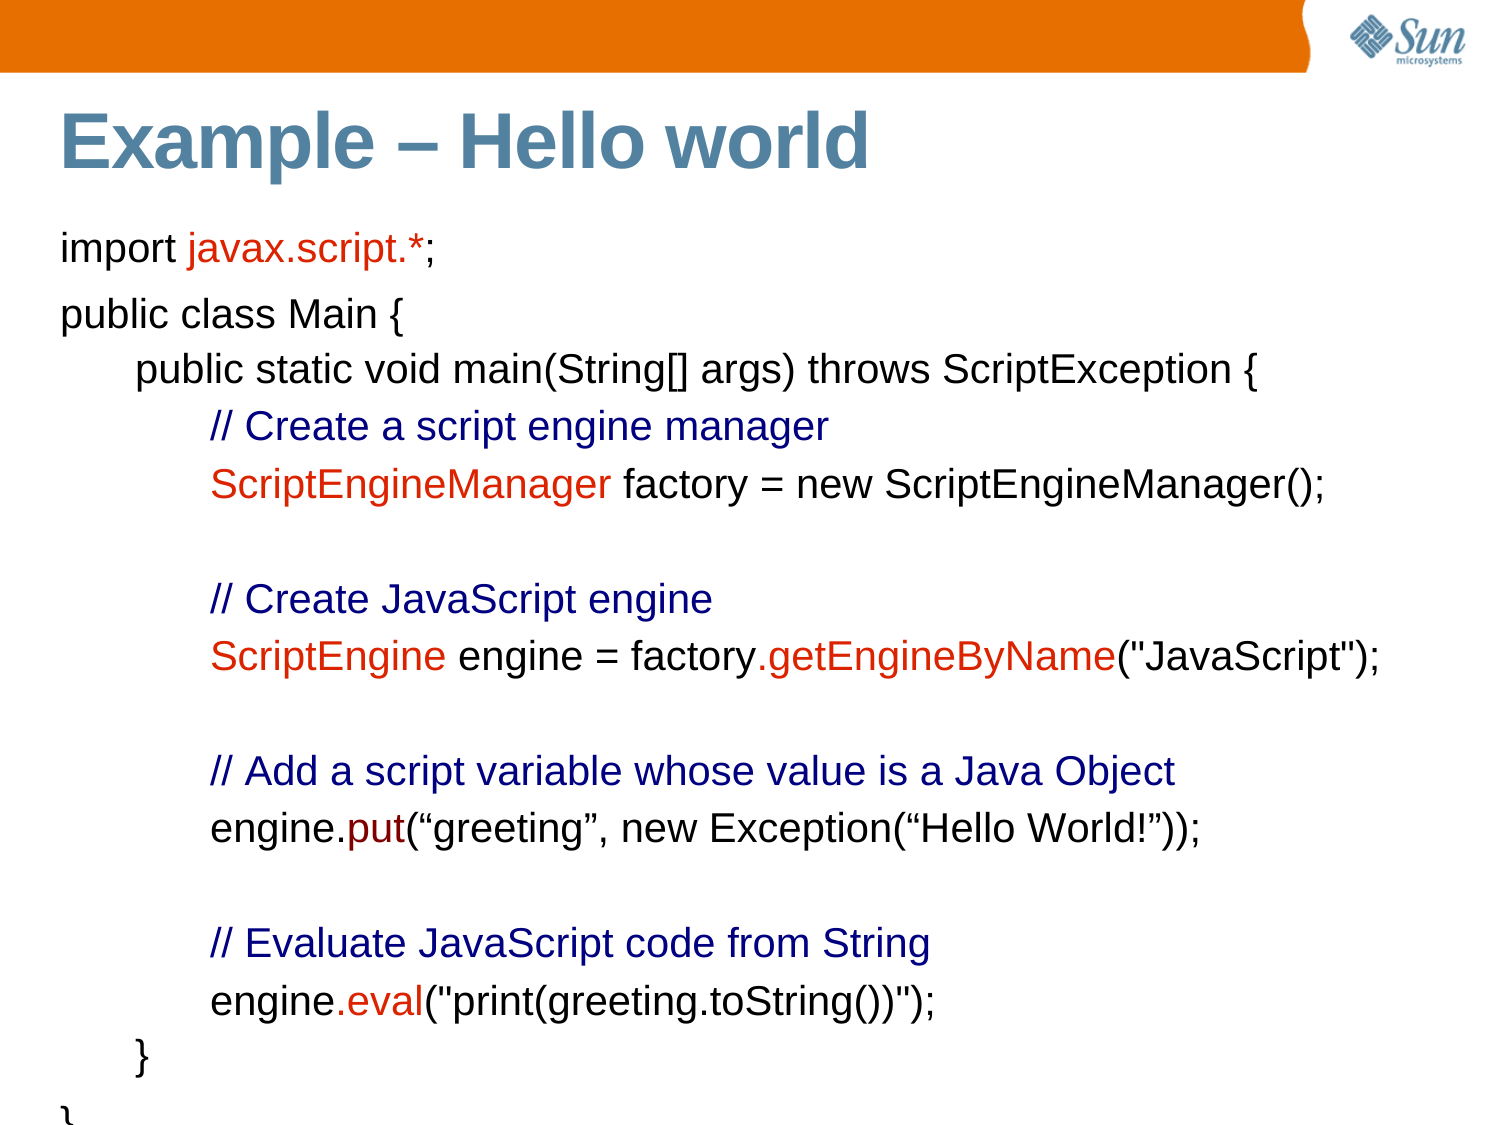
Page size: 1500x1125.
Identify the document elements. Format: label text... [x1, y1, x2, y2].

list import javax.script.*; public class Main { public static void main(String[] args) throws ScriptException { // Create a script engine manager ScriptEngineManager factory = new ScriptEngineManager(); // Create JavaScript engine ScriptEngine engine = factory.getEngineByName("JavaScript"); // Add a script variable whose value is a Java Object engine.put(“greeting”, new Exception(“Hello World!”)); // Evaluate JavaScript code from String engine.eval("print(greeting.toString())"); } } [59, 230, 1397, 1125]
picture [0, 0, 1500, 75]
title Example – Hello world [59, 104, 1422, 209]
